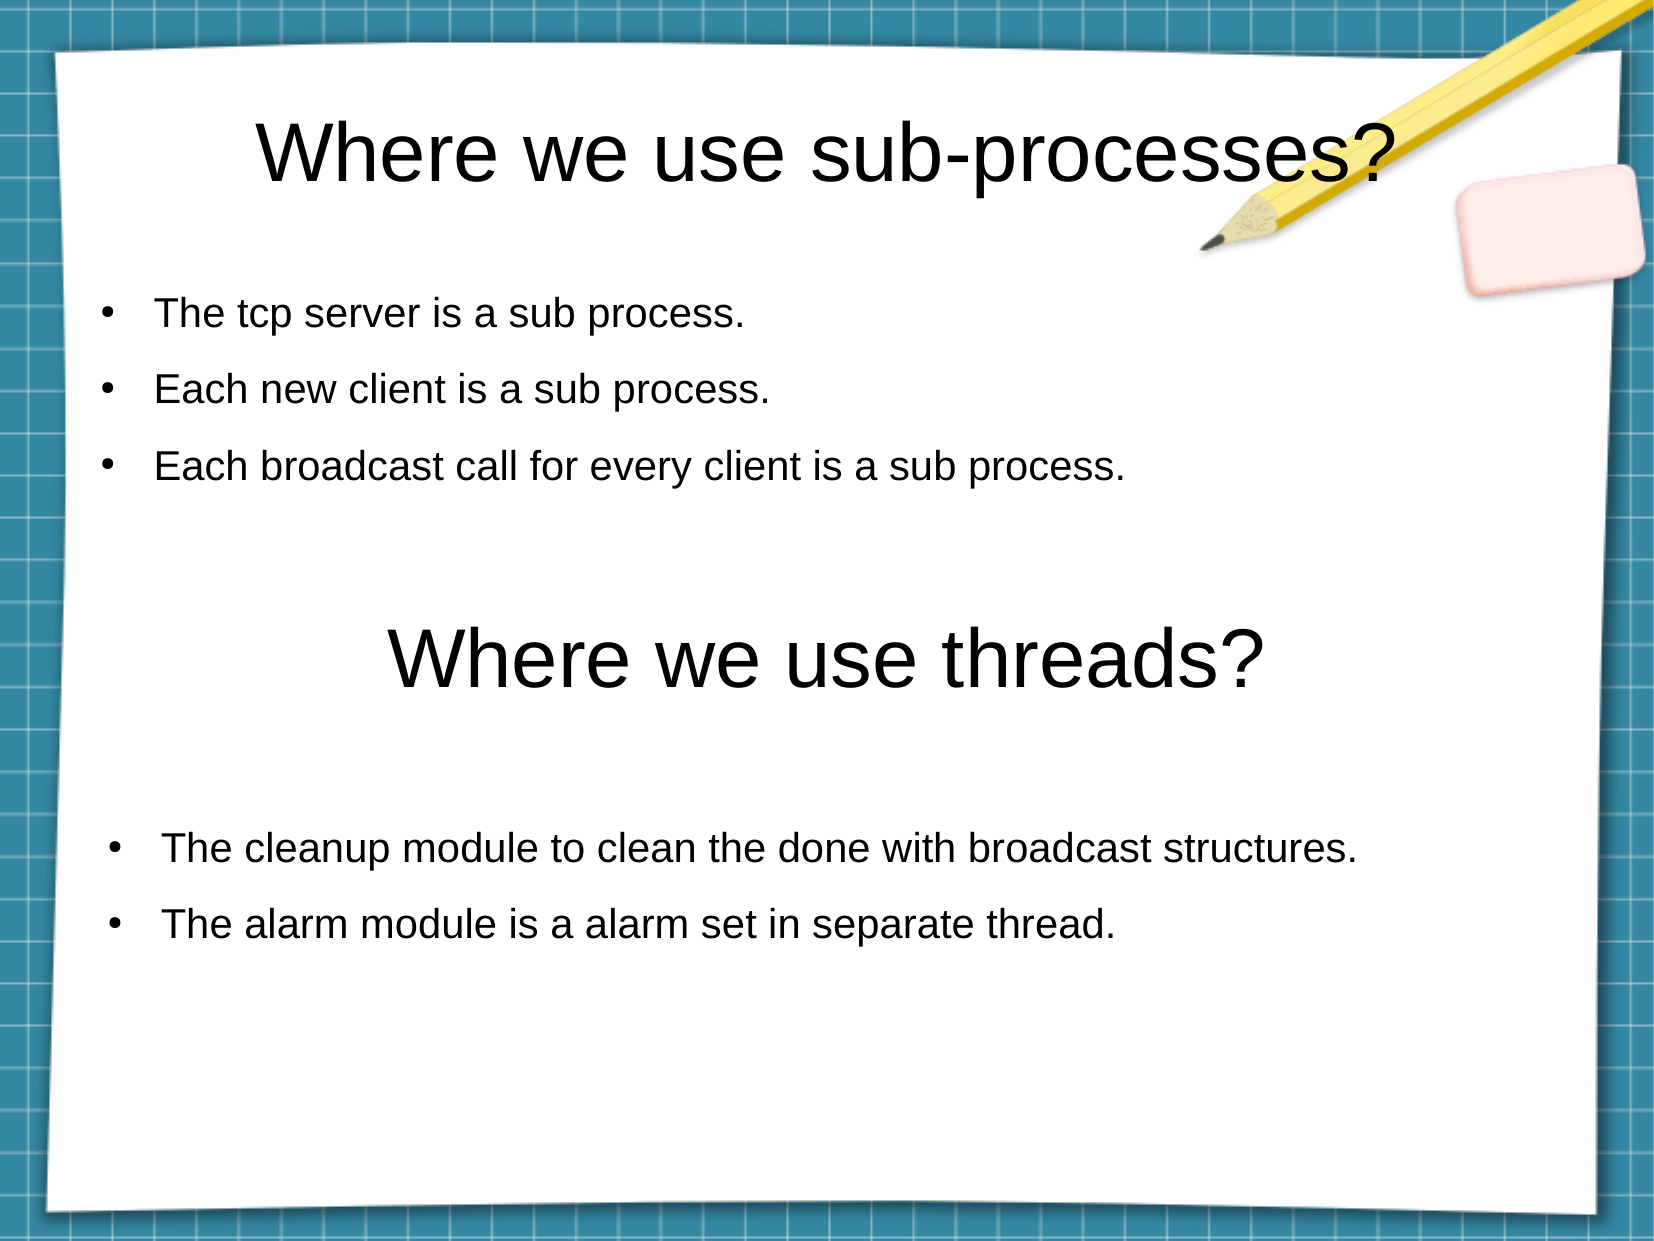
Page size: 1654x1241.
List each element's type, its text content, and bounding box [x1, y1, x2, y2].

title Where we use sub-processes? [82, 49, 1571, 257]
picture [0, 0, 1654, 1241]
title Where we use threads? [82, 555, 1571, 763]
list The tcp server is a sub process. Each new client is a sub process. Each broadcast call for every client is a sub process. [82, 290, 1571, 555]
list The cleanup module to clean the done with broadcast structures. The alarm module is a alarm set in separate thread. [90, 825, 1579, 1150]
